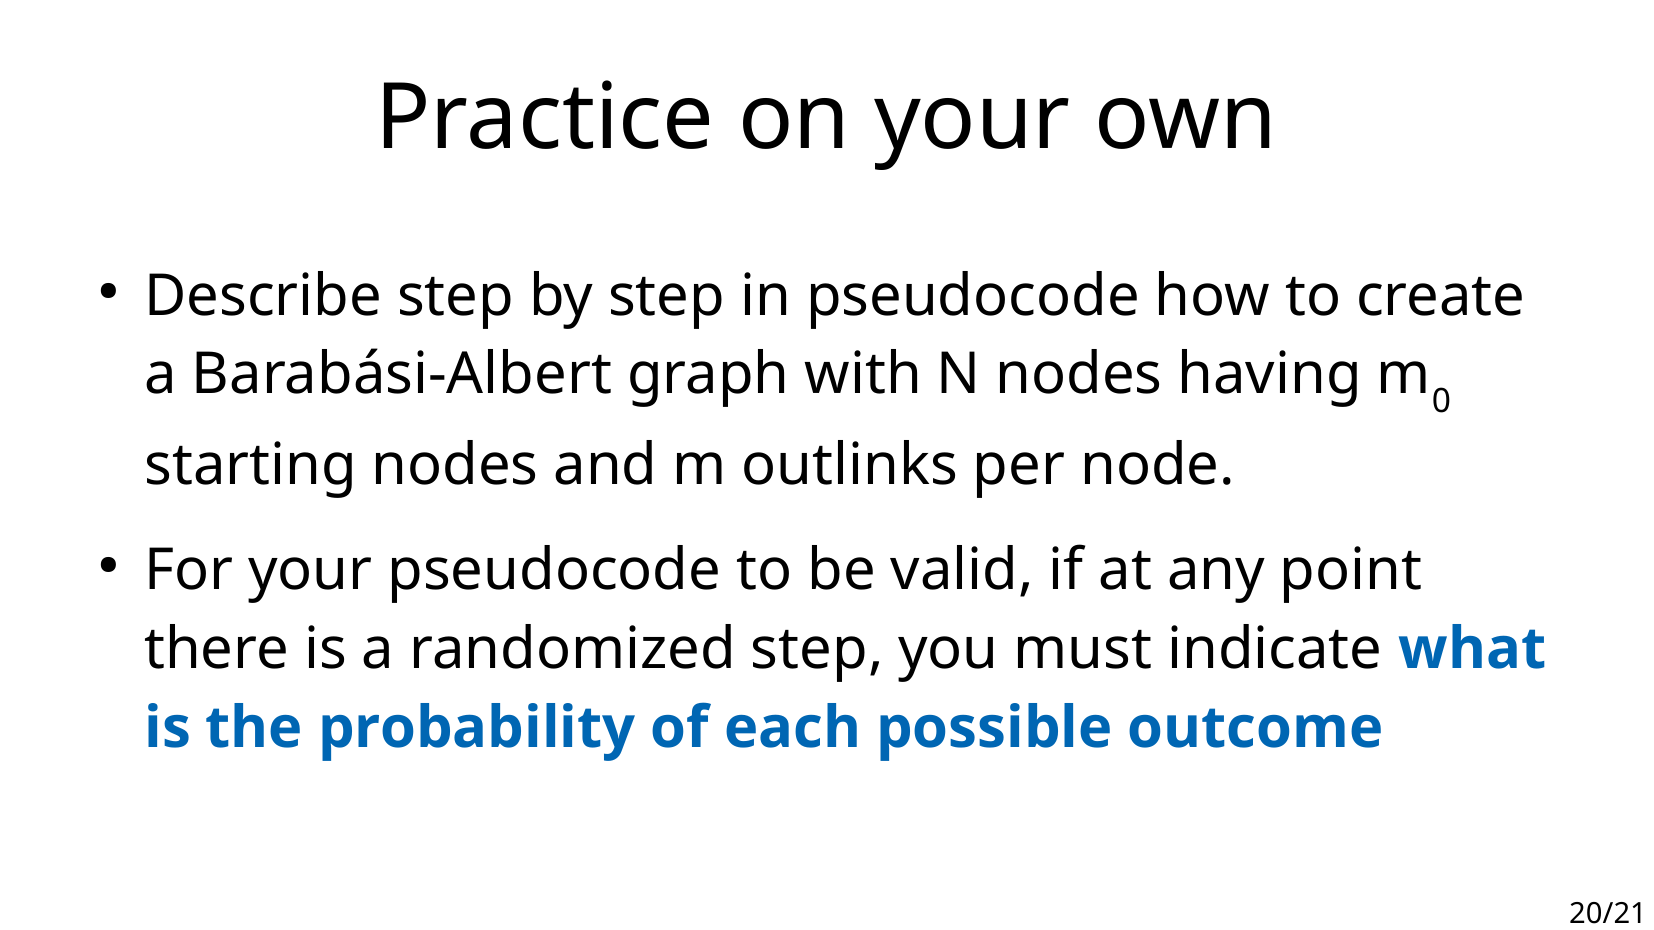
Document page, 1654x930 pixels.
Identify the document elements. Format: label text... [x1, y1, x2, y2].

list Describe step by step in pseudocode how to create a Barabási-Albert graph with N nodes having m0 starting nodes and m outlinks per node. For your pseudocode to be valid, if at any point there is a randomized step, you must indicate what is the probability of each possible outcome [82, 252, 1571, 793]
title Practice on your own [82, 1, 1571, 225]
